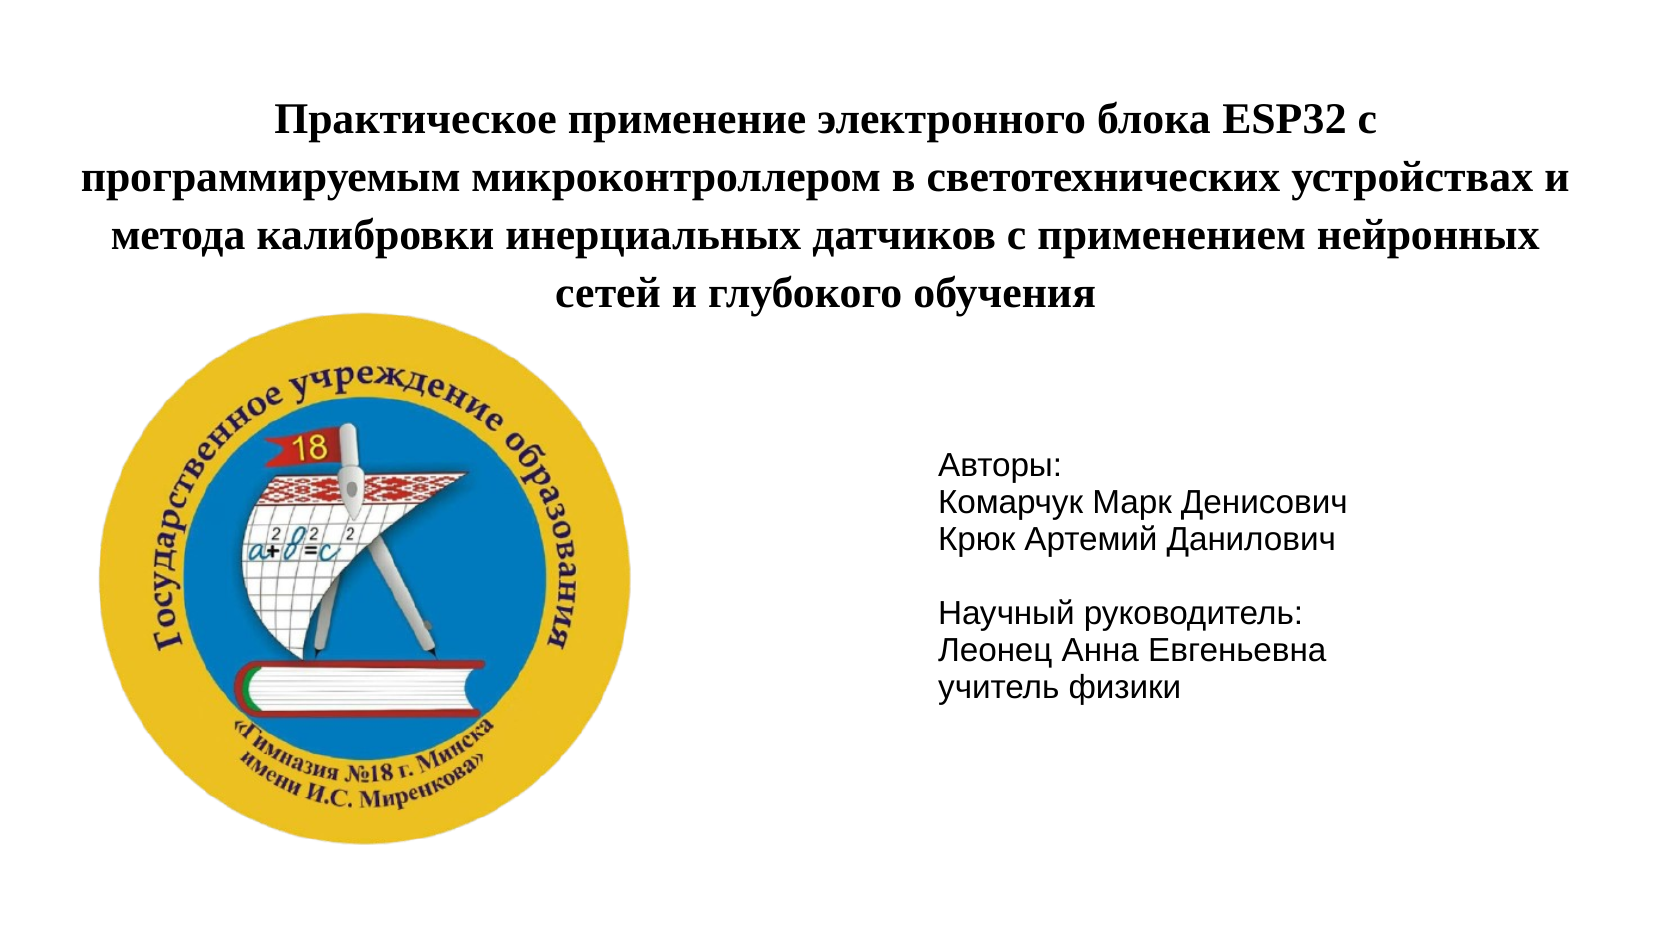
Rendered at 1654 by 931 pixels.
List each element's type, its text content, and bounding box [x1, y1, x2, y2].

title Практическое применение электронного блока ESP32 с программируемым микроконтроллером в светотехнических устройствах и метода калибровки инерциальных датчиков с применением нейронных сетей и глубокого обучения [80, 37, 1571, 366]
text_box Авторы: Комарчук Марк Денисович Крюк Артемий Данилович Научный руководитель: Леонец Анна Евгеньевна учитель физики [923, 439, 1452, 897]
picture [80, 295, 644, 859]
